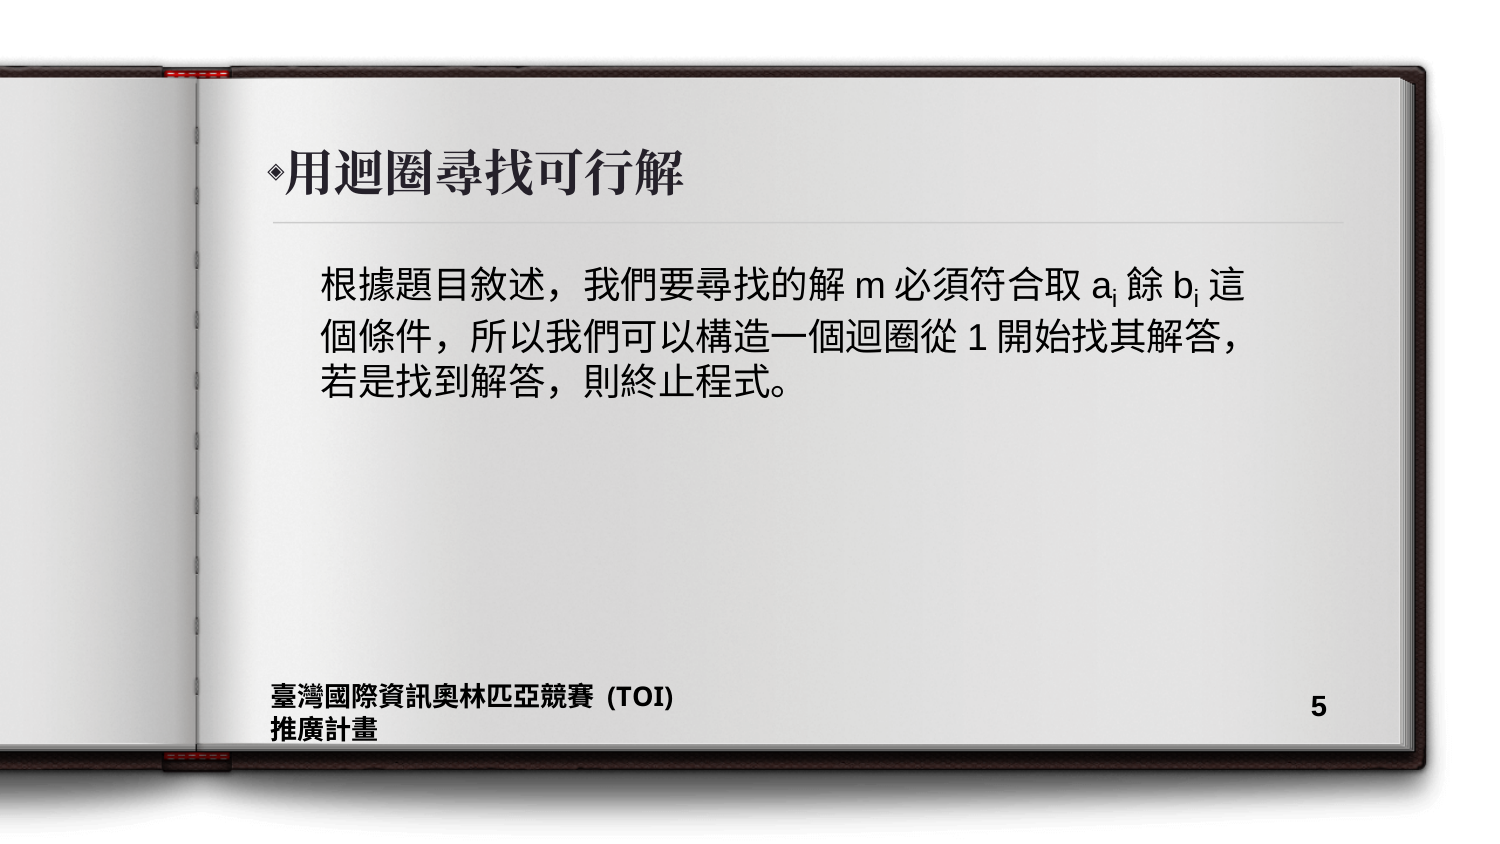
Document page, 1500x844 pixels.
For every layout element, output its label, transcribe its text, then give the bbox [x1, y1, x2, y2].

text_box ‹#› [1296, 672, 1386, 737]
text_box 根據題目敘述，我們要尋找的解m必須符合取ai餘bi這個條件，所以我們可以構造一個迴圈從1開始找其解答，若是找到解答，則終止程式。 [306, 253, 1296, 594]
text_box 用迴圈尋找可行解 [252, 126, 1193, 216]
